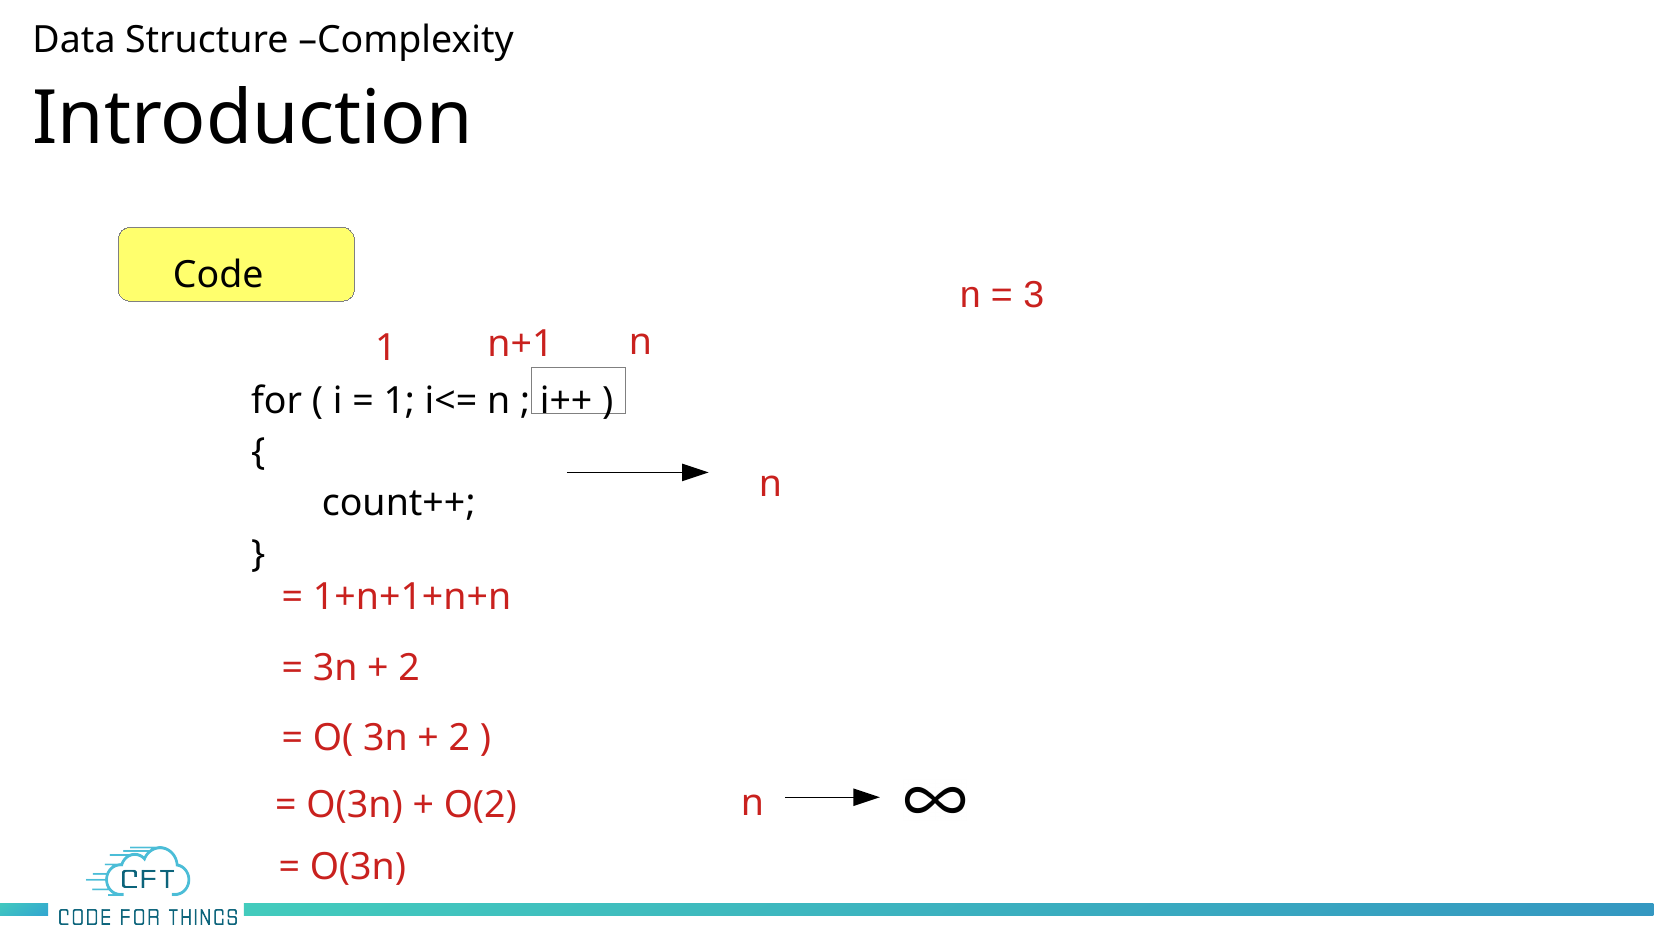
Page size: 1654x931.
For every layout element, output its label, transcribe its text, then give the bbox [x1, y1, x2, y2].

text_box n = 3 [944, 265, 1060, 323]
text_box 1 [360, 312, 414, 372]
title Data Structure –Complexity Introduction [32, 12, 1184, 166]
text_box = O( 3n + 2 ) [257, 703, 615, 762]
text_box = 1+n+1+n+n [257, 561, 615, 621]
text_box n [726, 767, 780, 827]
text_box Code [158, 239, 308, 299]
text_box n [614, 307, 668, 366]
text_box [118, 227, 355, 302]
picture [903, 779, 967, 821]
text_box n+1 [472, 309, 582, 368]
text_box n [744, 448, 798, 508]
text_box for ( i = 1; i<= n ; i++ ) { count++; } [200, 366, 768, 556]
text_box = 3n + 2 [257, 632, 615, 691]
picture [59, 846, 237, 925]
text_box = O(3n) + O(2) [250, 769, 608, 829]
text_box = O(3n) [253, 831, 473, 891]
